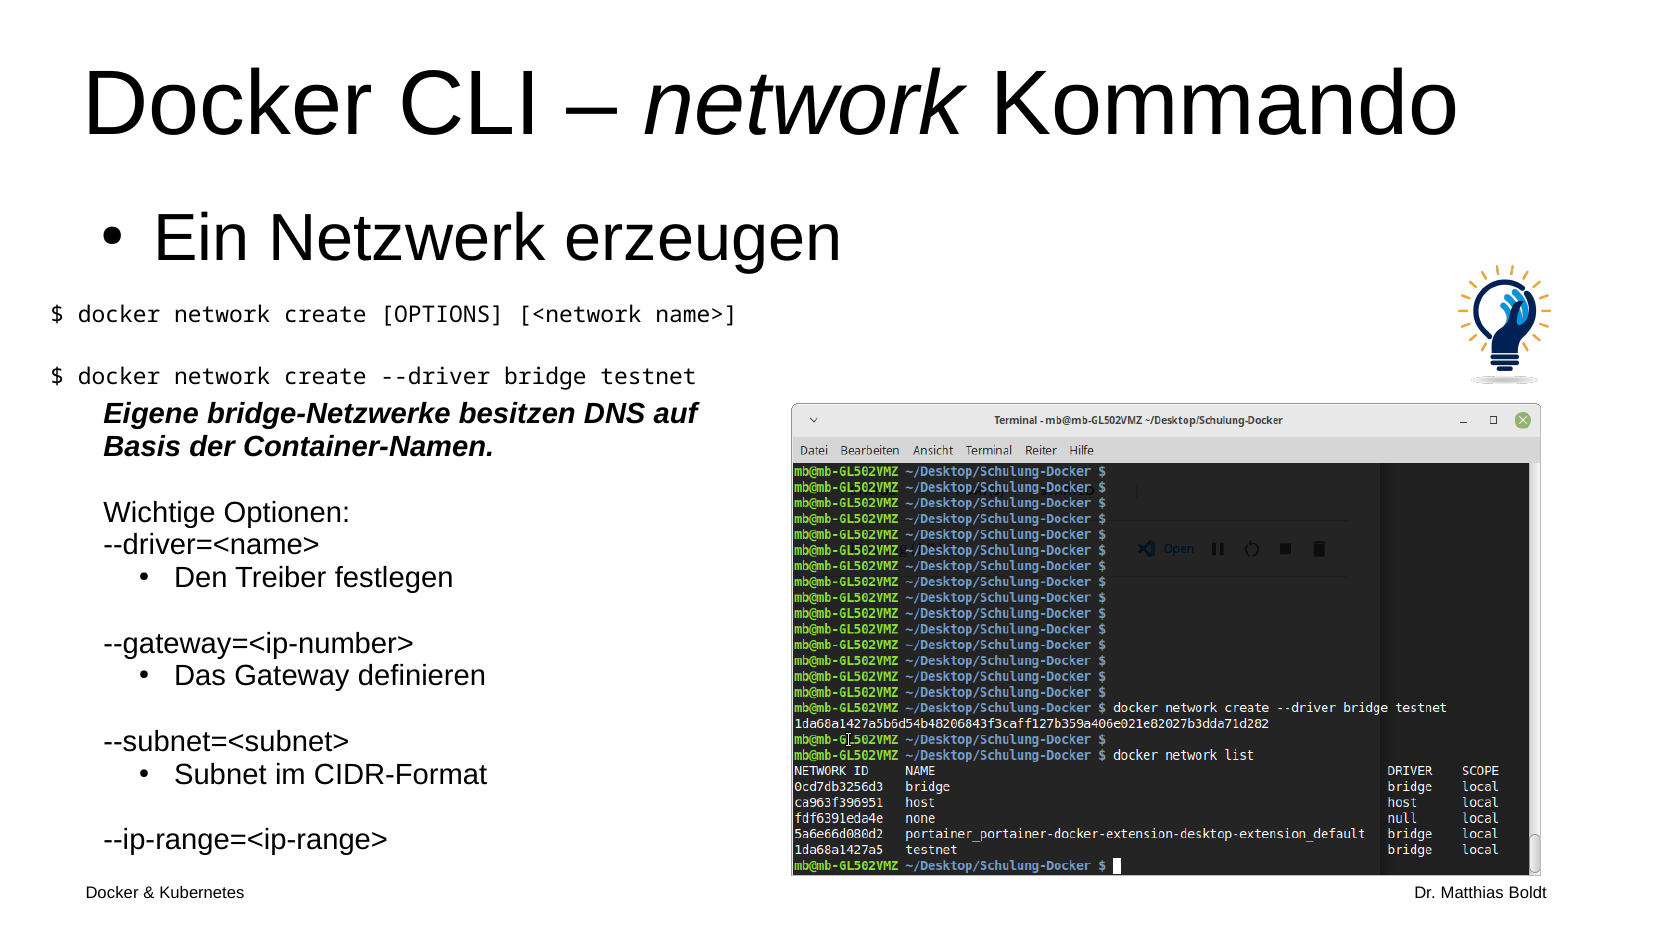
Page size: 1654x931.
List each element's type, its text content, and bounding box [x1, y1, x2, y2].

picture [791, 403, 1541, 876]
text_box Eigene bridge-Netzwerke besitzen DNS auf Basis der Container-Namen. Wichtige Optionen: --driver=<name> Den Treiber festlegen --gateway=<ip-number> Das Gateway definieren --subnet=<subnet> Subnet im CIDR-Format --ip-range=<ip-range> [88, 389, 792, 909]
text_box $ docker network create [OPTIONS] [<network name>] $ docker network create --driver bridge testnet [35, 290, 1347, 390]
text_box Docker & Kubernetes Dr. Matthias Boldt [70, 875, 1563, 910]
list Ein Netzwerk erzeugen [82, 199, 1382, 308]
picture [1458, 265, 1551, 384]
title Docker CLI – network Kommando [82, 25, 1571, 181]
